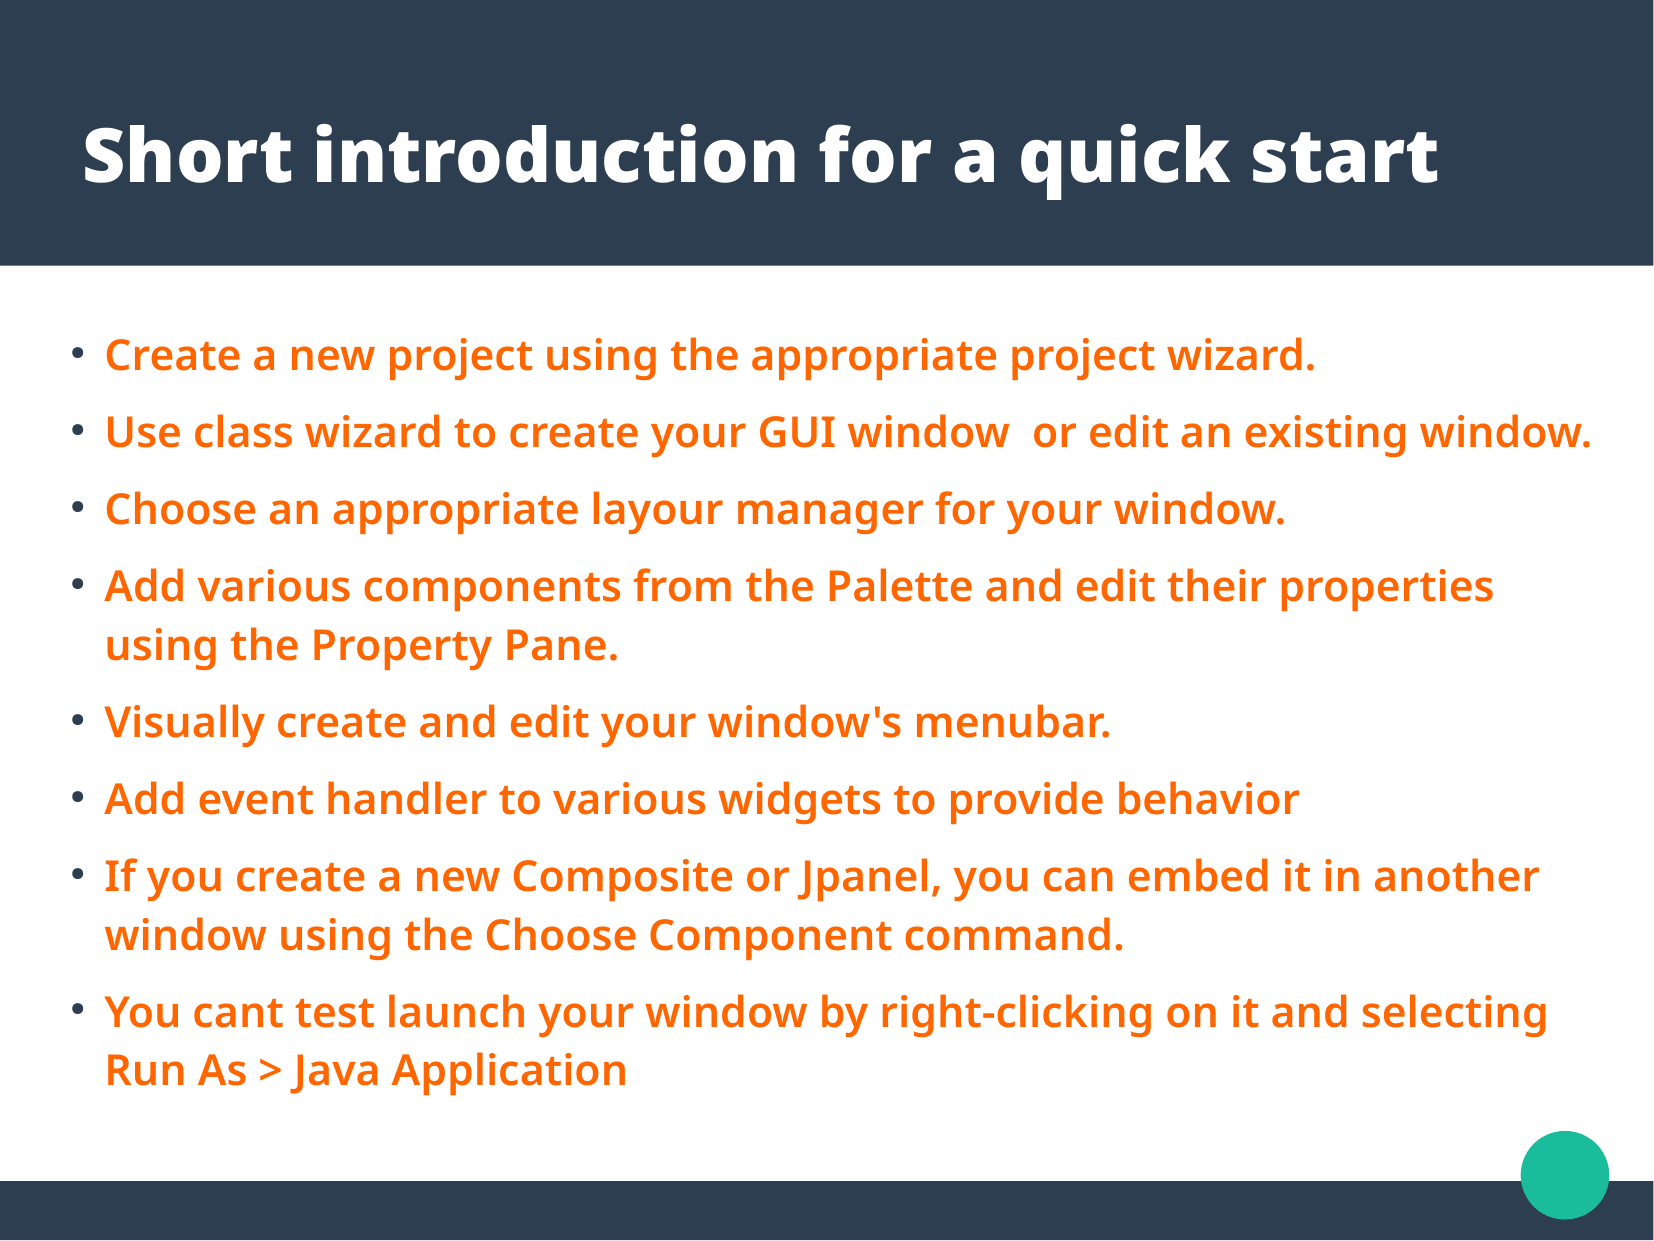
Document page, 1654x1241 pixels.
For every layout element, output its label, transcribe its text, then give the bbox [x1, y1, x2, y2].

list Create a new project using the appropriate project wizard. Use class wizard to create your GUI window or edit an existing window. Choose an appropriate layour manager for your window. Add various components from the Palette and edit their properties using the Property Pane. Visually create and edit your window's menubar. Add event handler to various widgets to provide behavior If you create a new Composite or Jpanel, you can embed it in another window using the Choose Component command. You cant test launch your window by right-clicking on it and selecting Run As > Java Application [59, 324, 1595, 1152]
title Short introduction for a quick start [82, 39, 1571, 267]
